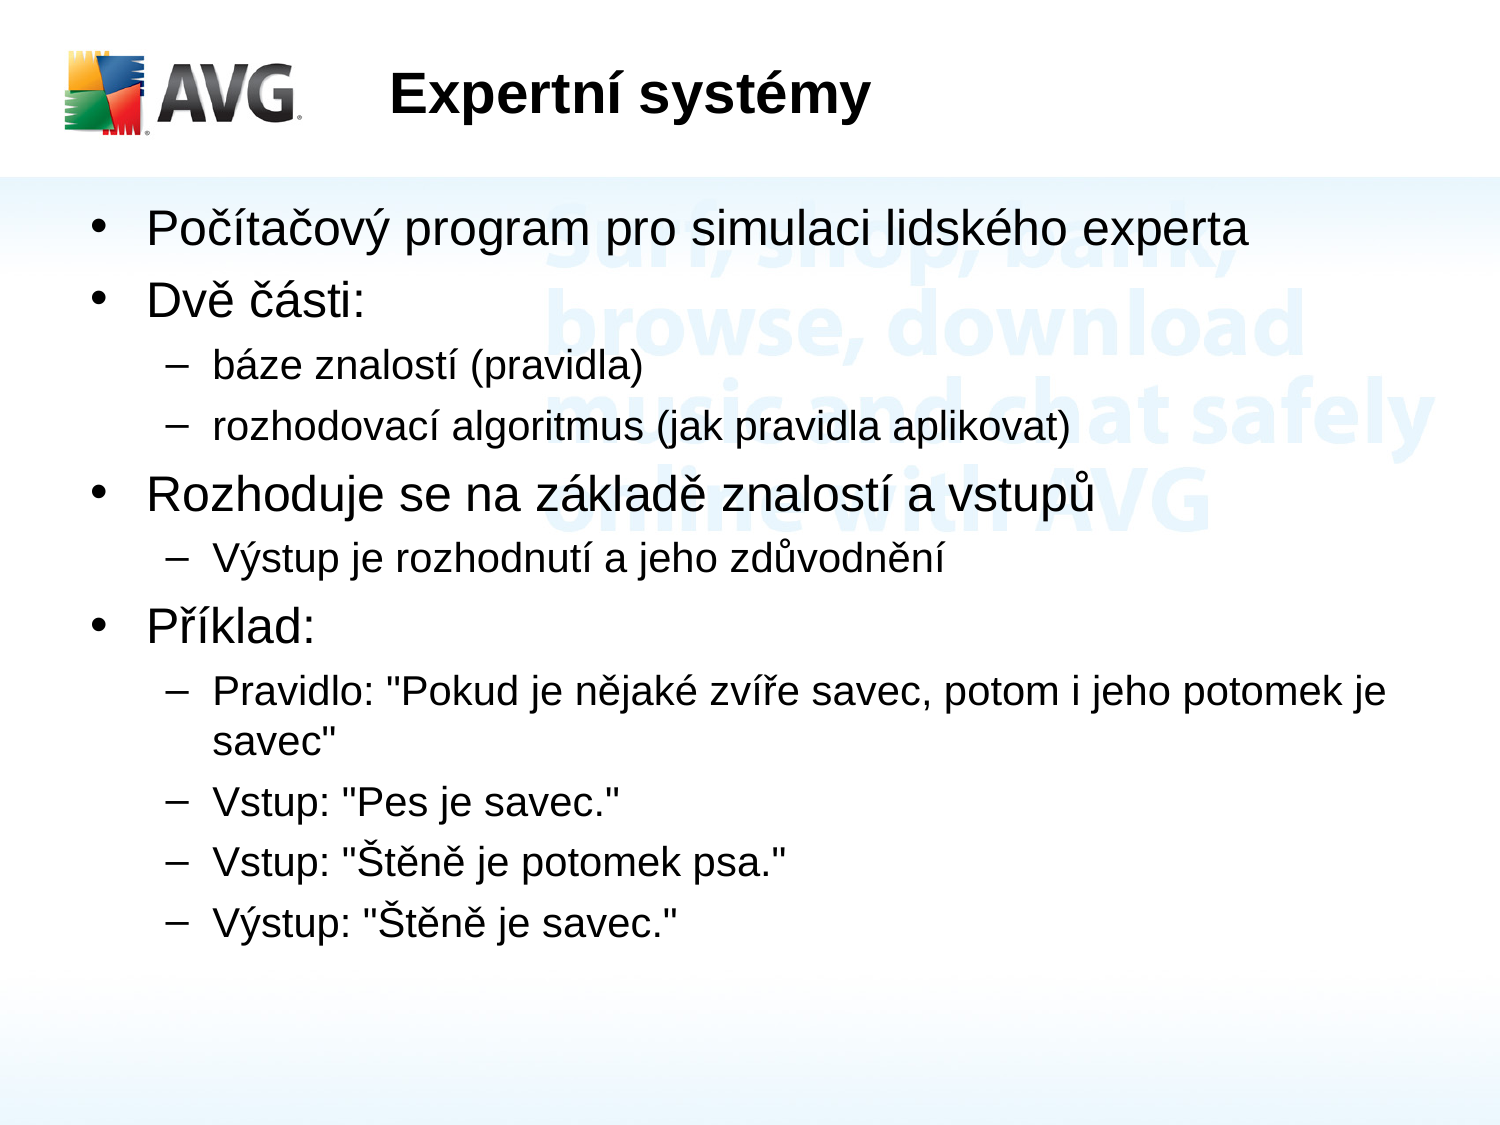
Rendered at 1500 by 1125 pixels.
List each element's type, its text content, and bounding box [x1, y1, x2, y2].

title Expertní systémy [375, 29, 1463, 150]
list Počítačový program pro simulaci lidského experta Dvě části: báze znalostí (pravidla) rozhodovací algoritmus (jak pravidla aplikovat) Rozhoduje se na základě znalostí a vstupů Výstup je rozhodnutí a jeho zdůvodnění Příklad: Pravidlo: "Pokud je nějaké zvíře savec, potom i jeho potomek je savec" Vstup: "Pes je savec." Vstup: "Štěně je potomek psa." Výstup: "Štěně je savec." [75, 187, 1426, 1020]
picture [0, 0, 1500, 1125]
